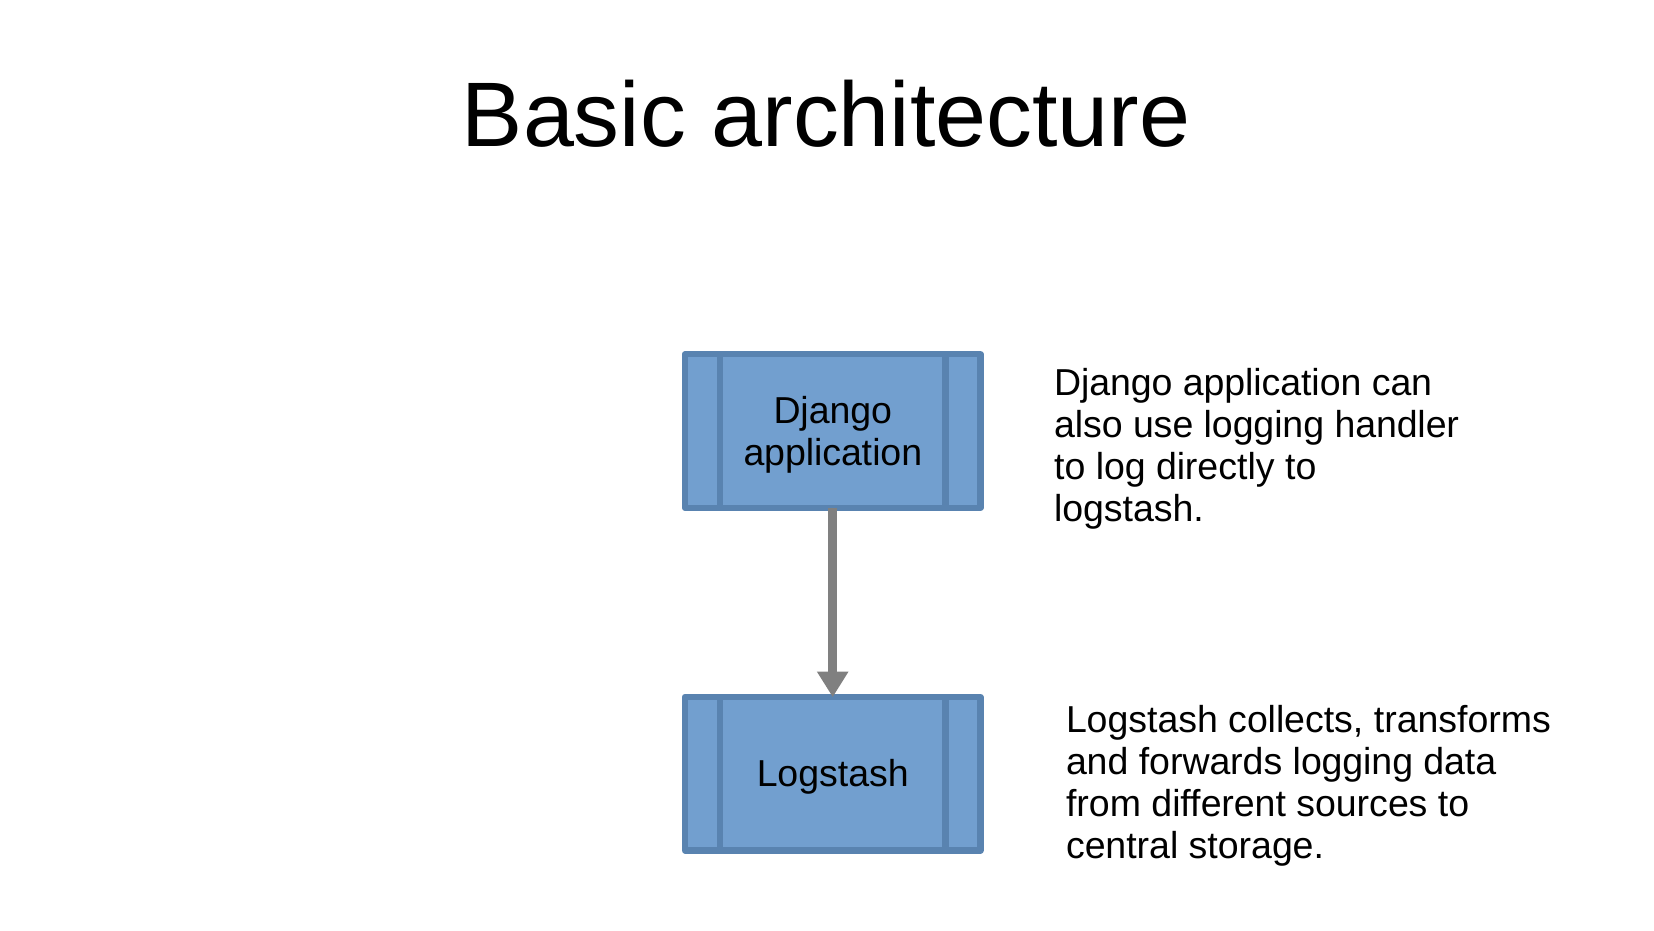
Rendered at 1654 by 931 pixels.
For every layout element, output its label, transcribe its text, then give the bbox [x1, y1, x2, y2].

text_box Logstash collects, transforms and forwards logging data from different sources to central storage. [1051, 691, 1571, 886]
text_box Logstash [685, 696, 980, 851]
text_box Django application can also use logging handler to log directly to logstash. [1039, 354, 1489, 538]
text_box Django application [685, 354, 980, 508]
title Basic architecture [82, 37, 1571, 193]
